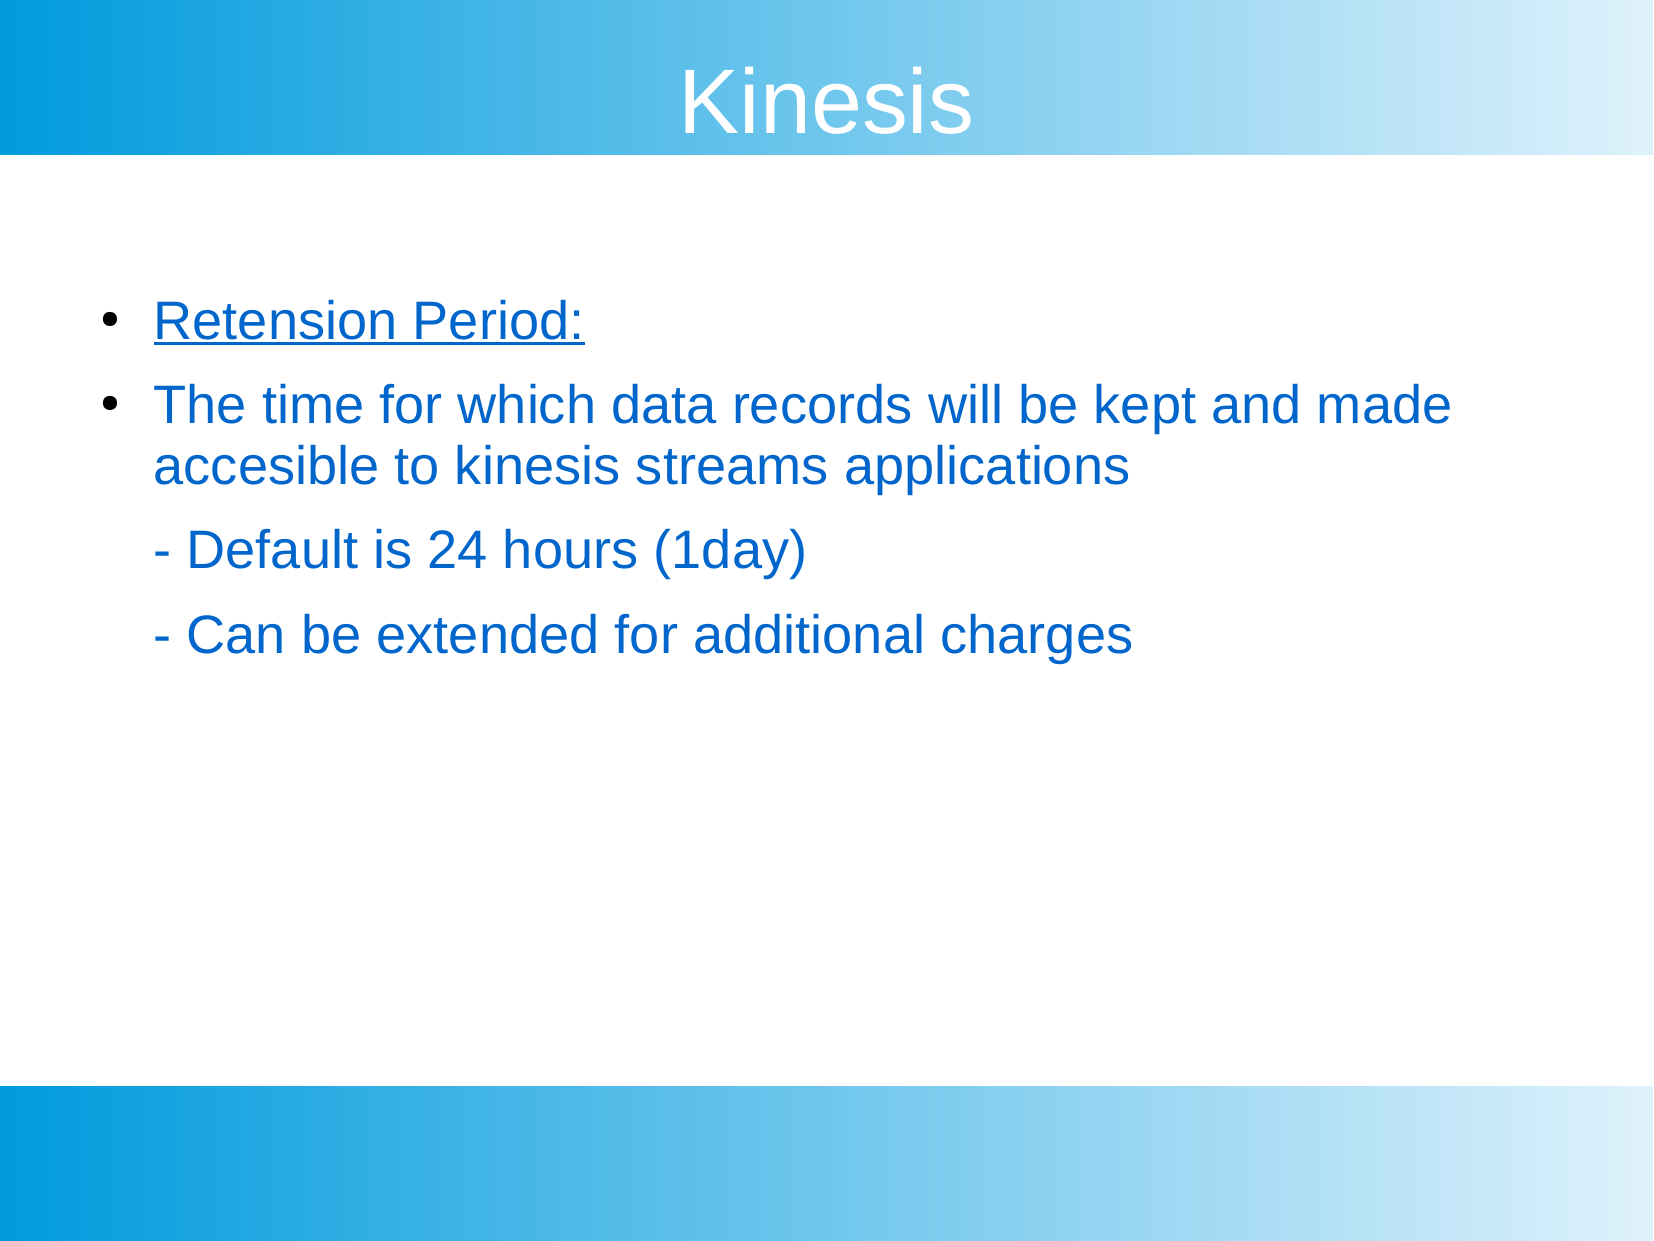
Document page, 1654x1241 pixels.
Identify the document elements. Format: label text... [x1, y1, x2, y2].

list Retension Period: The time for which data records will be kept and made accesible to kinesis streams applications - Default is 24 hours (1day) - Can be extended for additional charges [82, 290, 1571, 1010]
title Kinesis [82, 49, 1571, 155]
